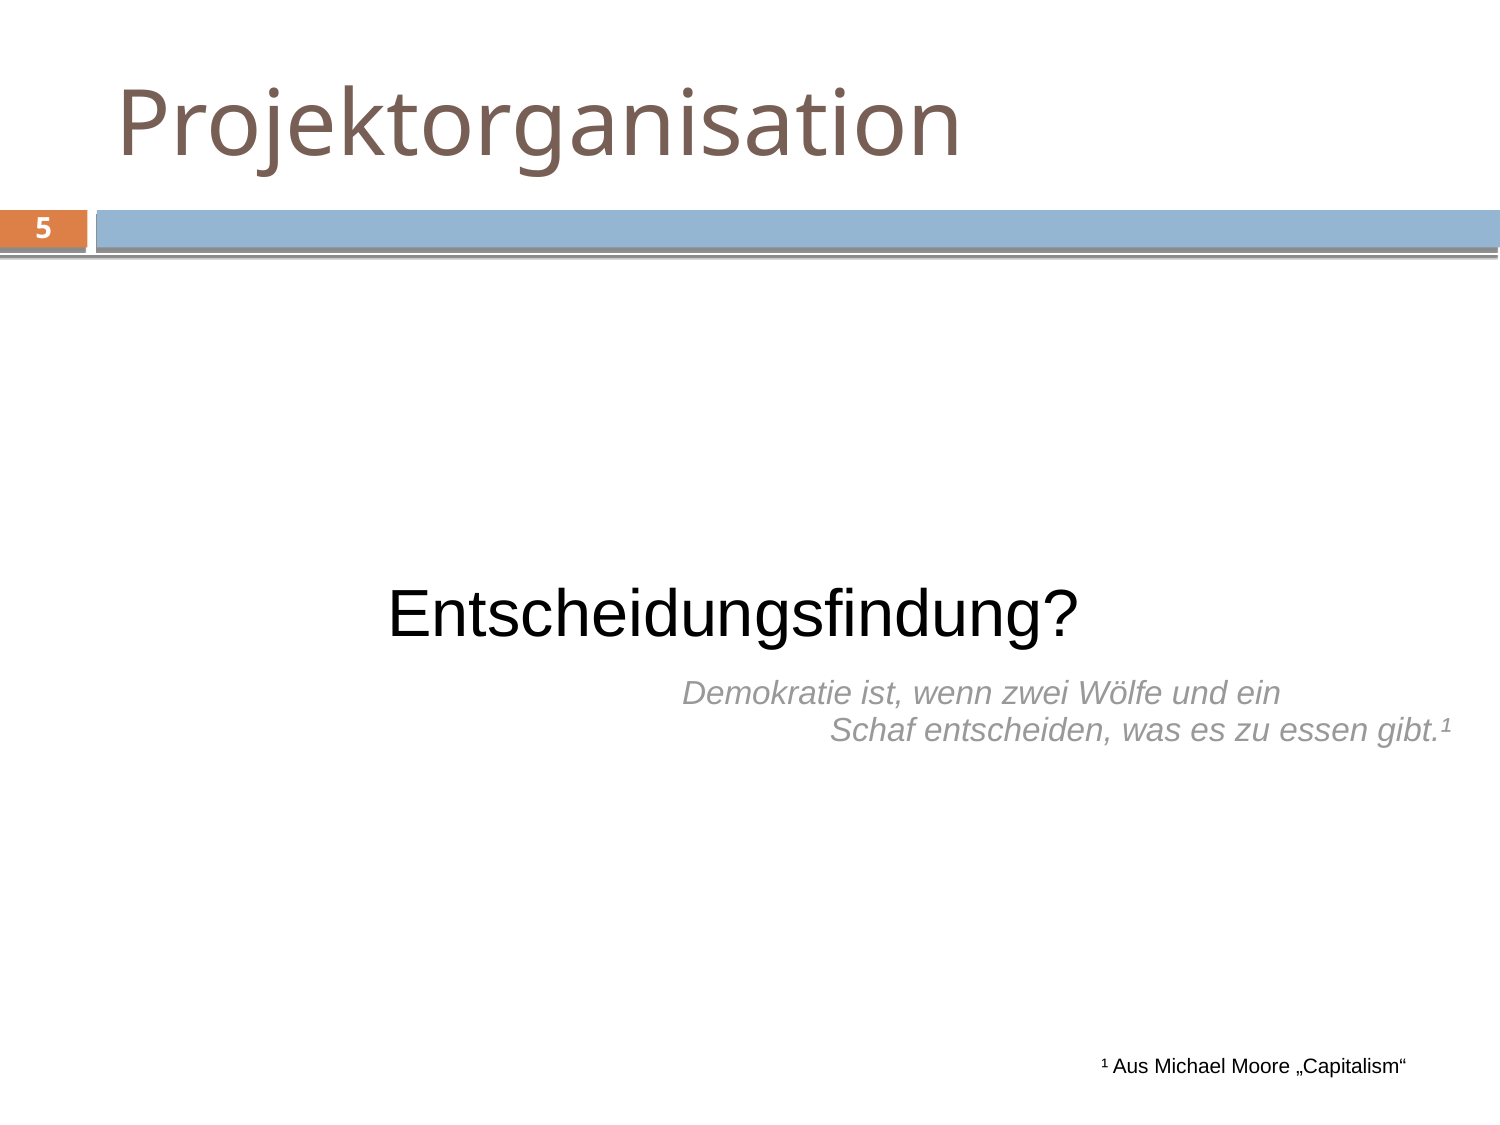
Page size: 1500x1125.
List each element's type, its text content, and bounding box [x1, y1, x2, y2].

text_box ¹ Aus Michael Moore „Capitalism“ [1086, 1047, 1422, 1086]
text_box Demokratie ist, wenn zwei Wölfe und ein Schaf entscheiden, was es zu essen gibt.¹ [667, 667, 1500, 767]
title Projektorganisation [100, 37, 1438, 200]
subtitle Entscheidungsfindung? [47, 274, 1385, 1028]
